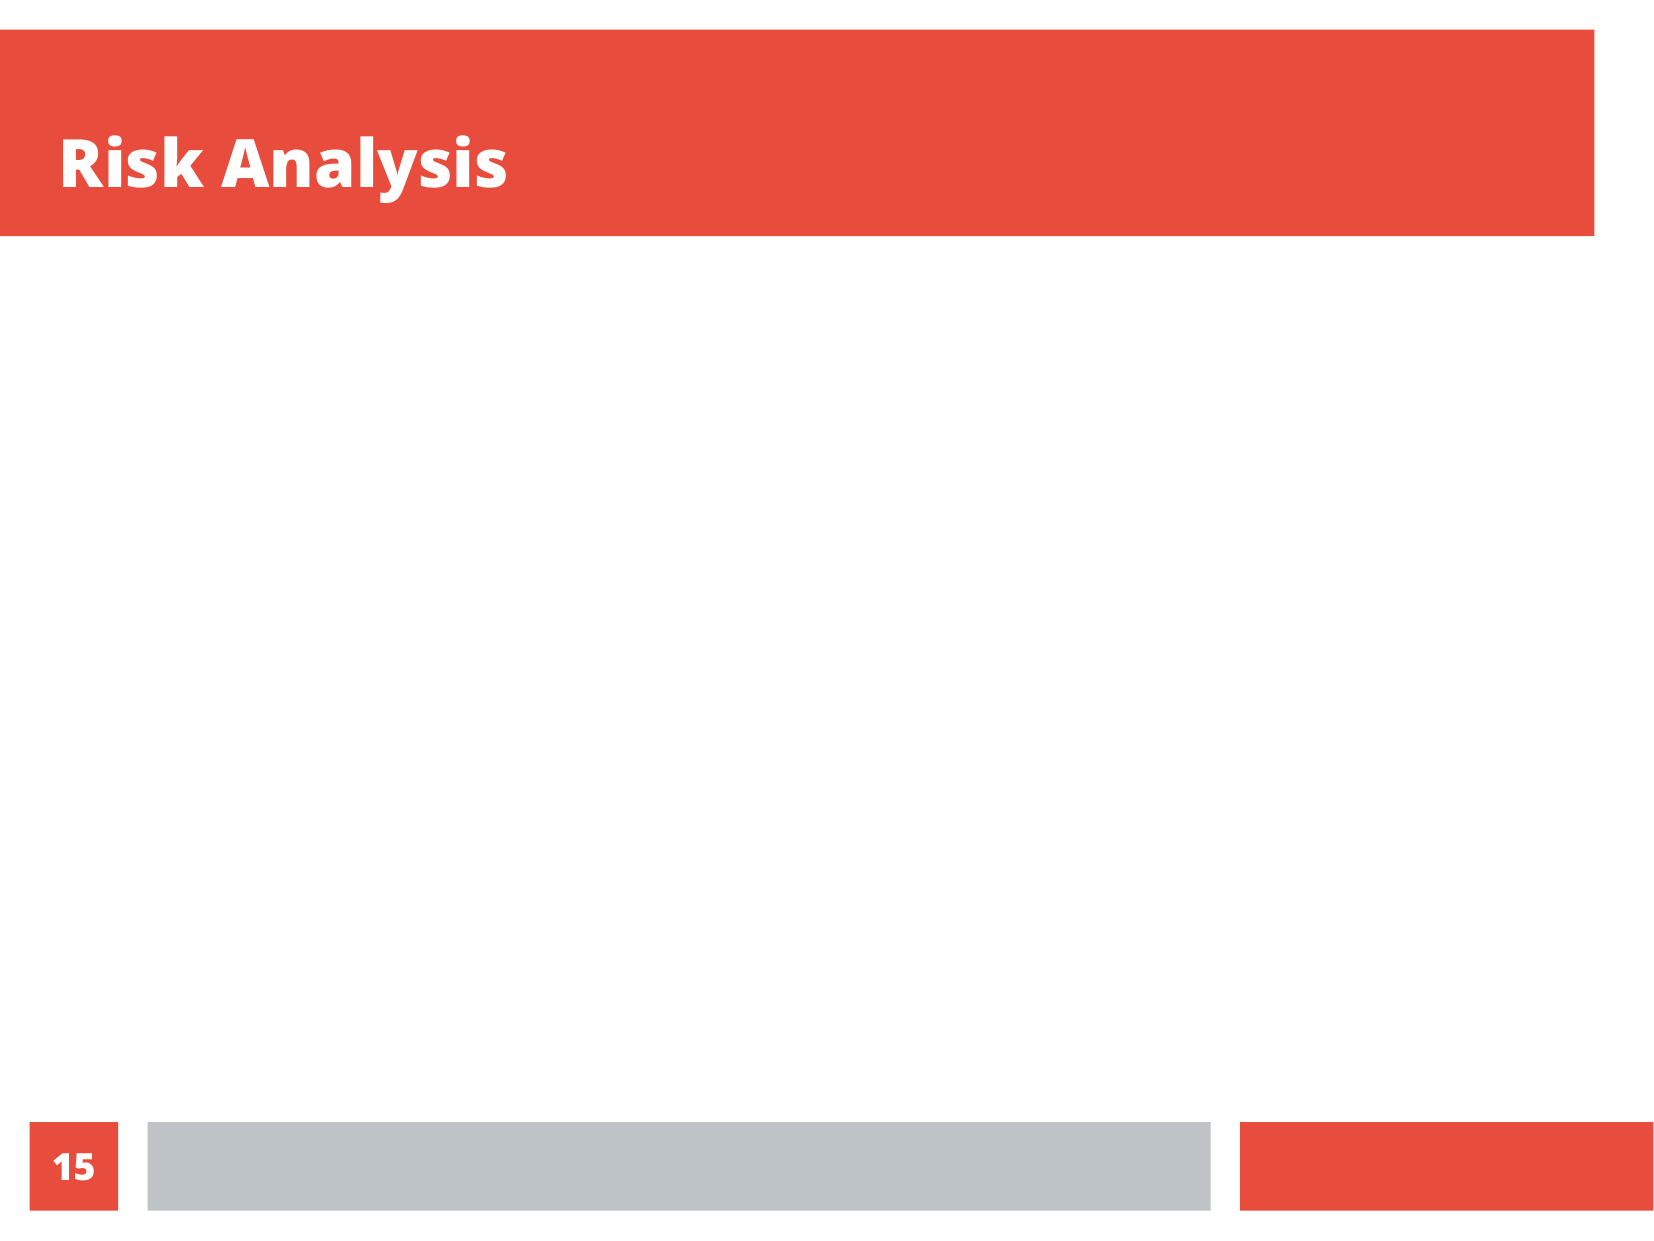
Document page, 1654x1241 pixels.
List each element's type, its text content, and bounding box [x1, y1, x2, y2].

title Risk Analysis [59, 59, 1595, 207]
